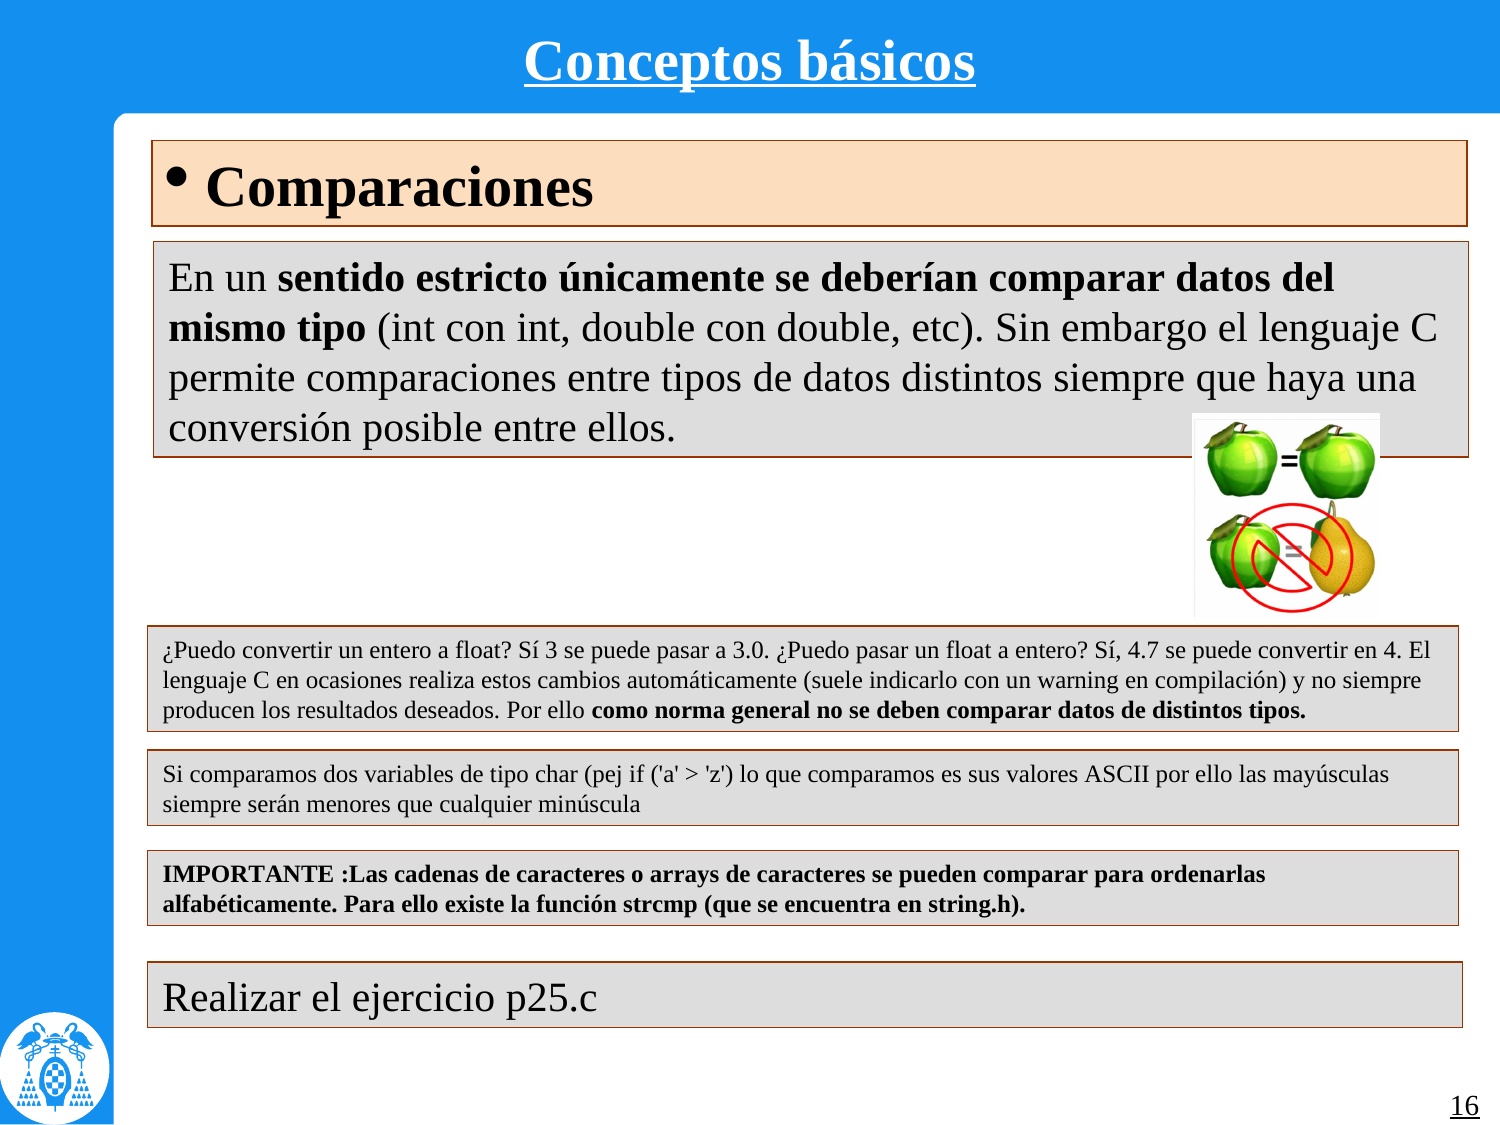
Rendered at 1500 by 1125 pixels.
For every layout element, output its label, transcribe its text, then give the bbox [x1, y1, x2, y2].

text_box ¿Puedo convertir un entero a float? Sí 3 se puede pasar a 3.0. ¿Puedo pasar un float a entero? Sí, 4.7 se puede convertir en 4. El lenguaje C en ocasiones realiza estos cambios automáticamente (suele indicarlo con un warning en compilación) y no siempre producen los resultados deseados. Por ello como norma general no se deben comparar datos de distintos tipos. [147, 625, 1459, 732]
picture [15, 1017, 98, 1112]
text_box 30 [1047, 1078, 1495, 1125]
text_box Si comparamos dos variables de tipo char (pej if ('a' > 'z') lo que comparamos es sus valores ASCII por ello las mayúsculas siempre serán menores que cualquier minúscula [147, 749, 1459, 826]
text_box IMPORTANTE :Las cadenas de caracteres o arrays de caracteres se pueden comparar para ordenarlas alfabéticamente. Para ello existe la función strcmp (que se encuentra en string.h). [147, 850, 1459, 926]
text_box Comparaciones [152, 140, 1467, 227]
picture [1192, 413, 1380, 618]
text_box Realizar el ejercicio p25.c [147, 962, 1463, 1028]
text_box En un sentido estricto únicamente se deberían comparar datos del mismo tipo (int con int, double con double, etc). Sin embargo el lenguaje C permite comparaciones entre tipos de datos distintos siempre que haya una conversión posible entre ellos. [153, 241, 1469, 458]
text_box Conceptos básicos [215, 14, 1285, 101]
